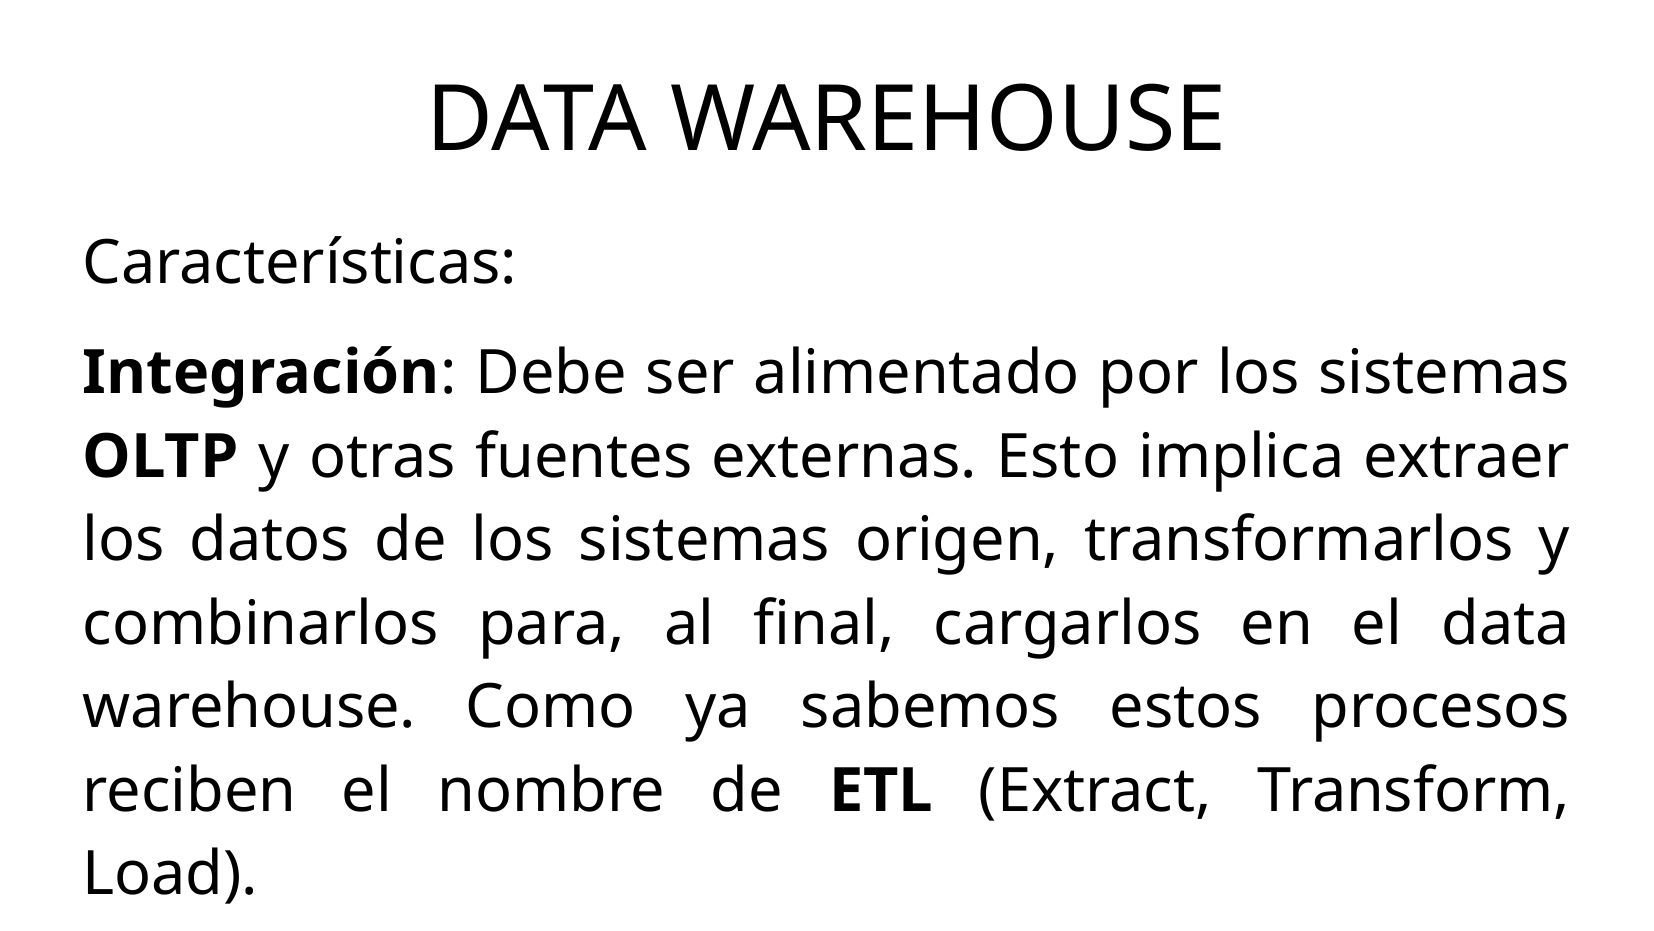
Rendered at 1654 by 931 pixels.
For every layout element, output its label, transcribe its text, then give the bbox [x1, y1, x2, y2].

list Características: Integración: Debe ser alimentado por los sistemas OLTP y otras fuentes externas. Esto implica extraer los datos de los sistemas origen, transformarlos y combinarlos para, al final, cargarlos en el data warehouse. Como ya sabemos estos procesos reciben el nombre de ETL (Extract, Transform, Load). [82, 217, 1571, 916]
title DATA WAREHOUSE [82, 37, 1571, 193]
